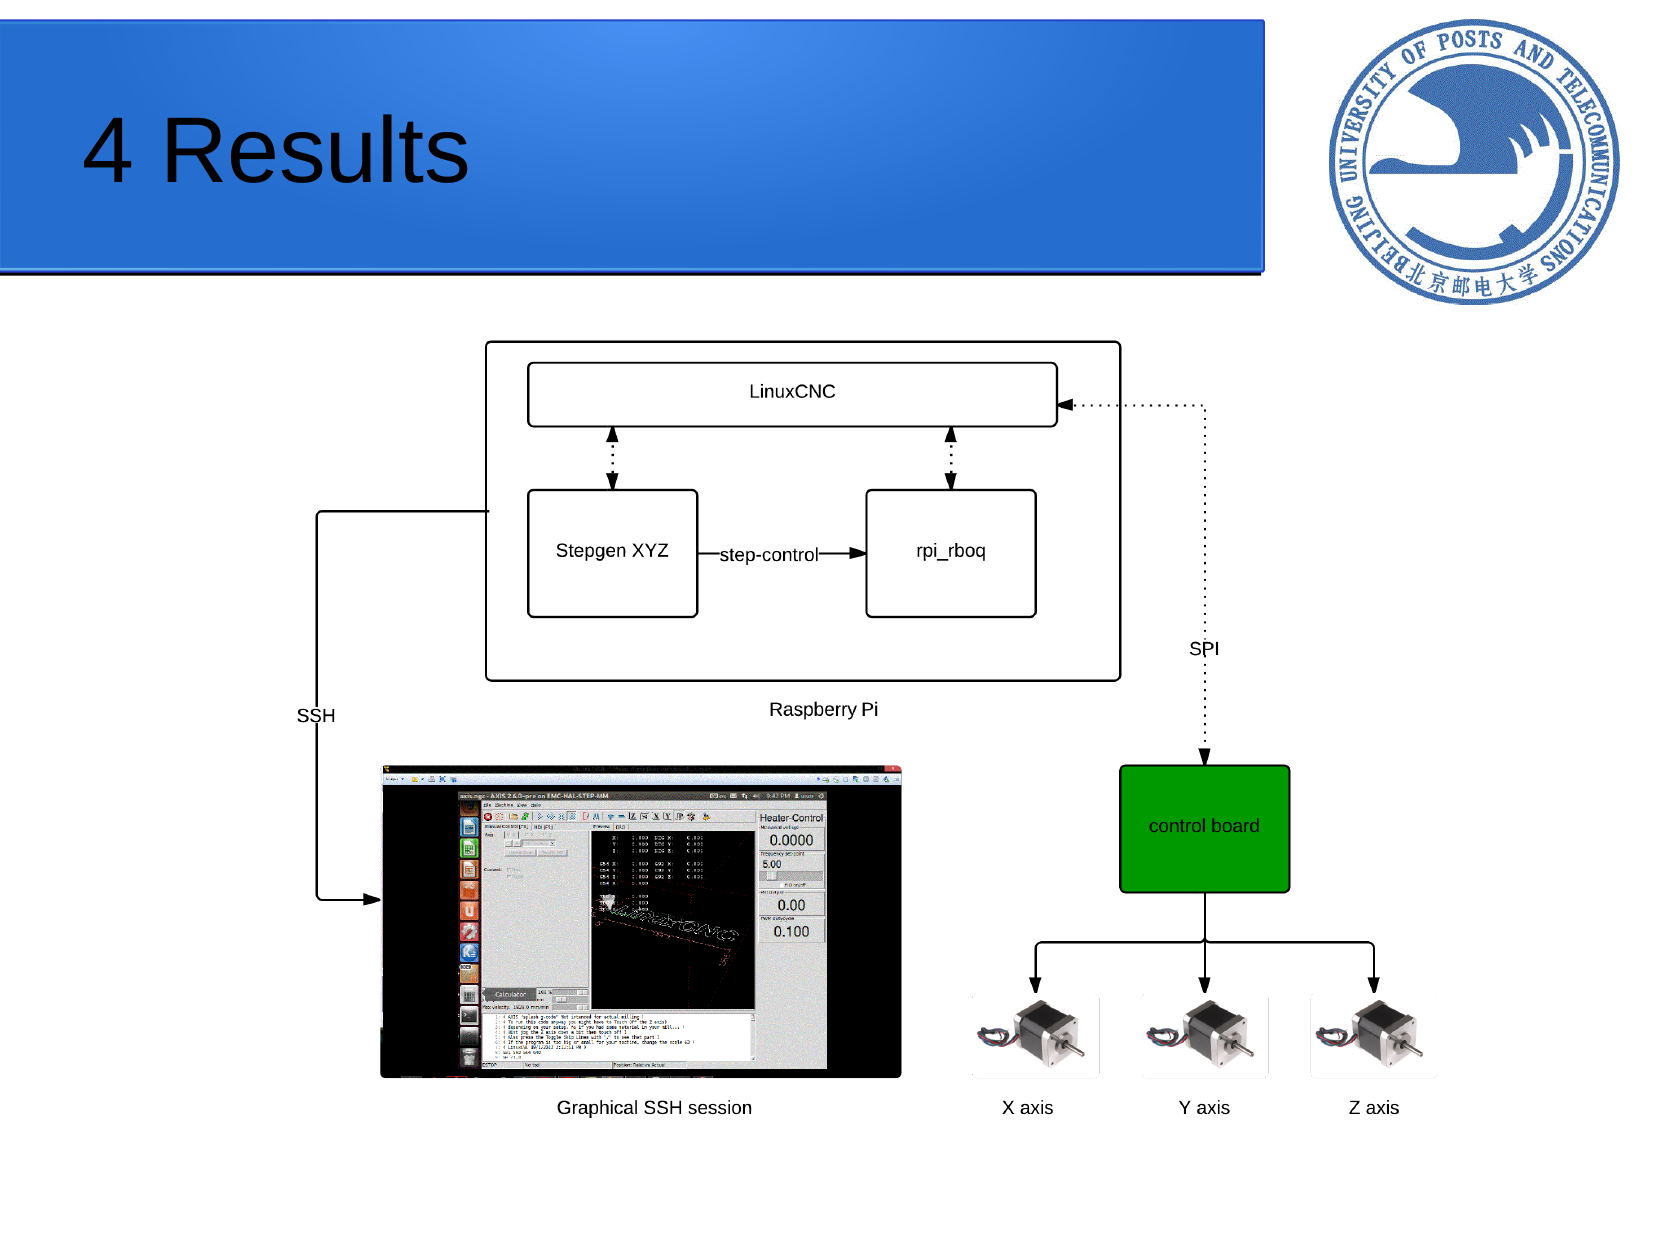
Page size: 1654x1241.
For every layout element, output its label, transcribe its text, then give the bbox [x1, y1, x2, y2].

picture [255, 15, 1635, 1186]
title 4 Results [82, 47, 1235, 252]
